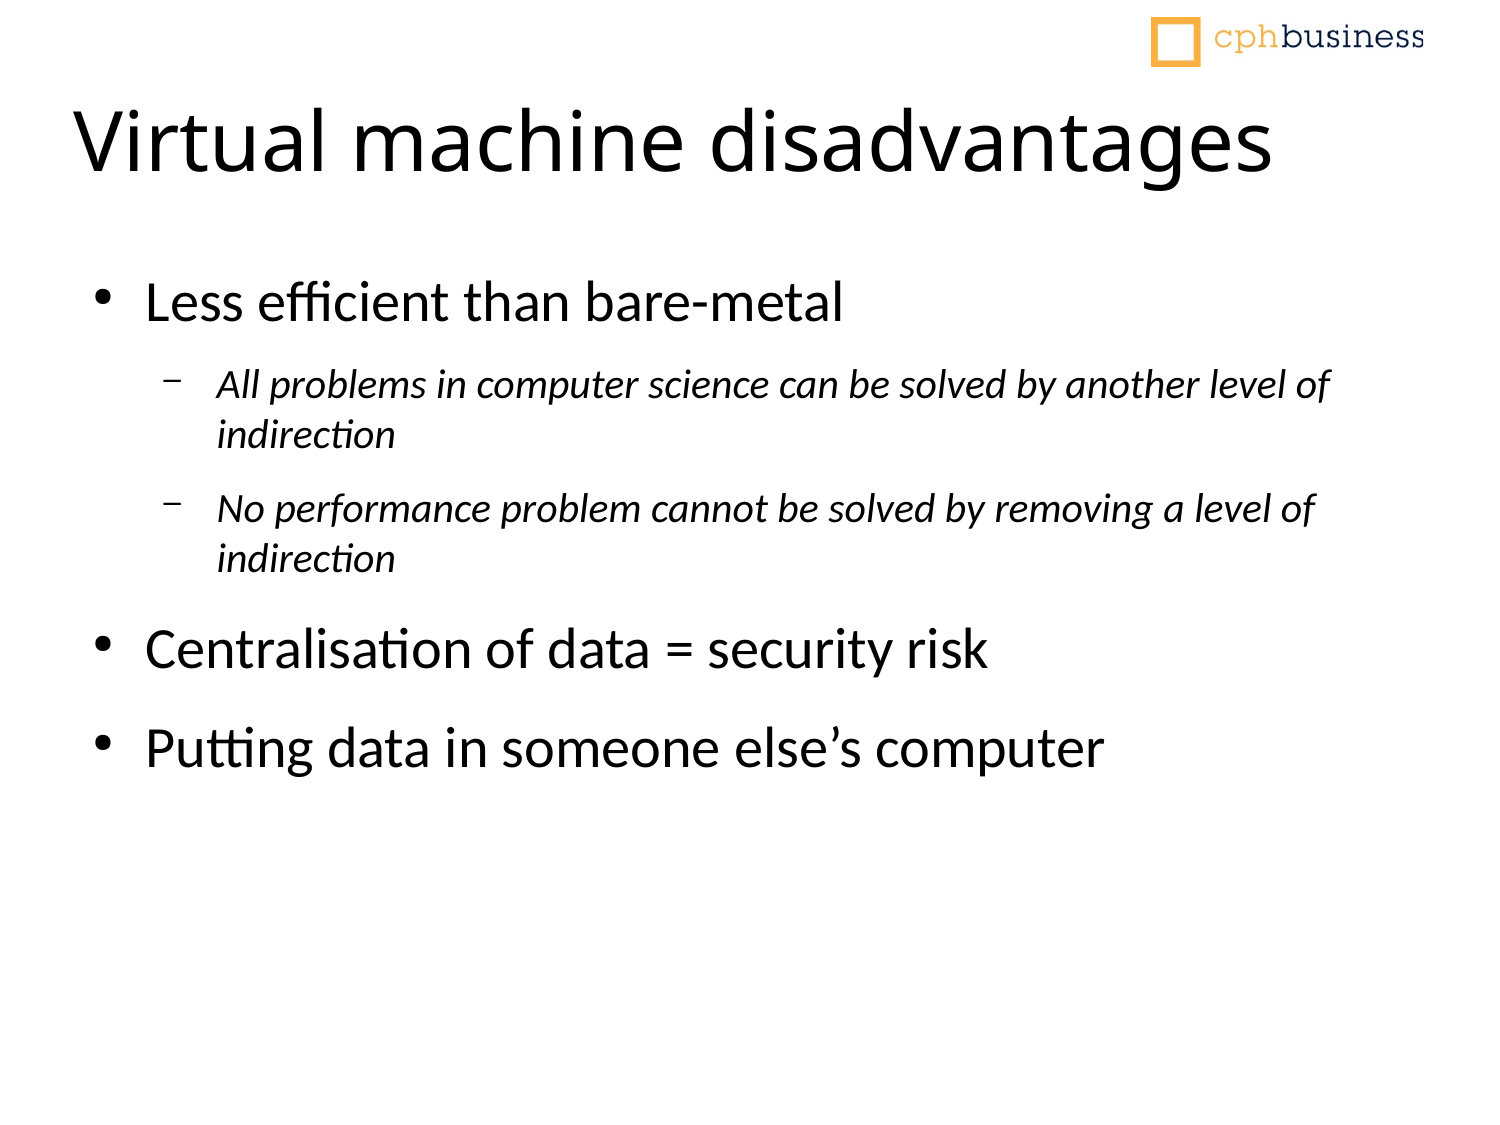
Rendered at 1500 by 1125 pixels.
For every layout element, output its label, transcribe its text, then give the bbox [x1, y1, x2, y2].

title Virtual machine disadvantages [73, 44, 1424, 233]
list Less efficient than bare-metal All problems in computer science can be solved by another level of indirection No performance problem cannot be solved by removing a level of indirection Centralisation of data = security risk Putting data in someone else’s computer [75, 263, 1425, 969]
picture [1151, 17, 1424, 44]
